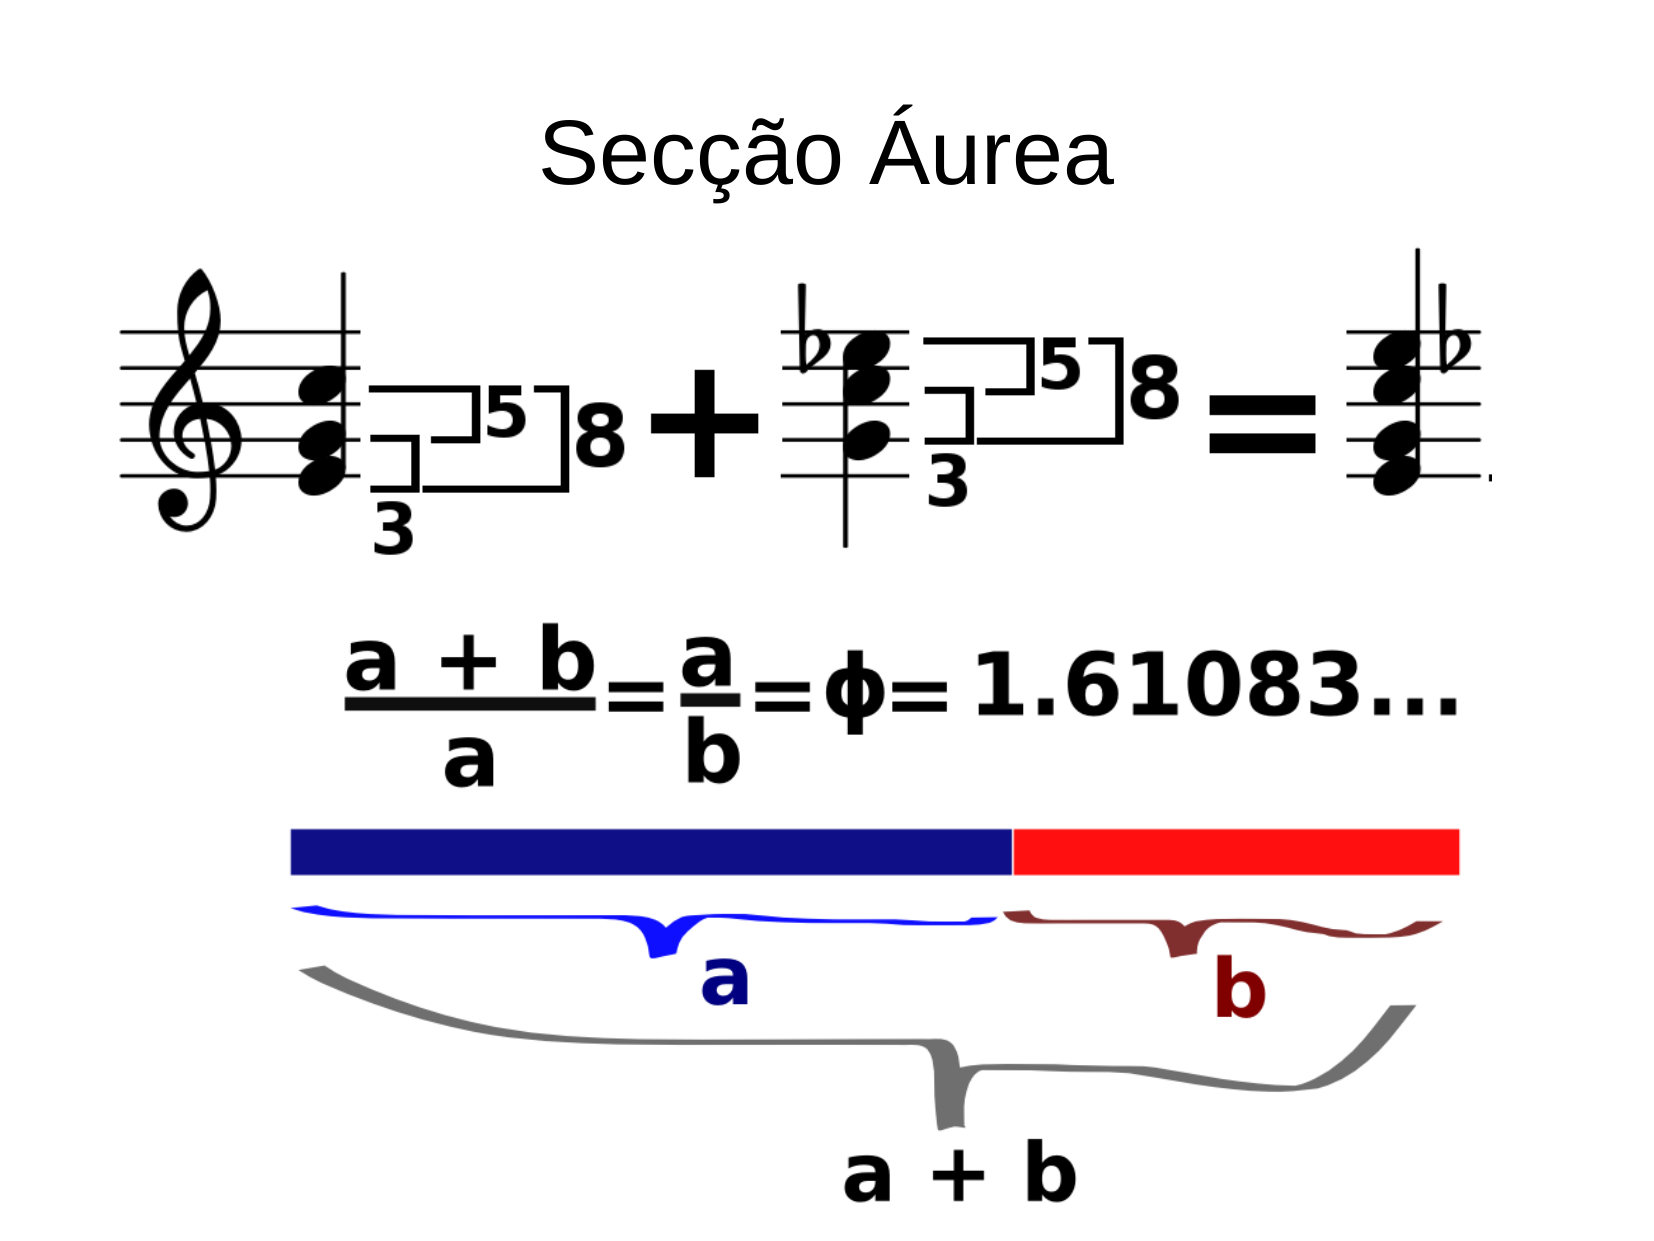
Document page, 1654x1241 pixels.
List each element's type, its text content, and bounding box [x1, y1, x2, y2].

picture [271, 614, 1477, 1209]
title Secção Áurea [82, 49, 1571, 257]
picture [118, 236, 1492, 579]
